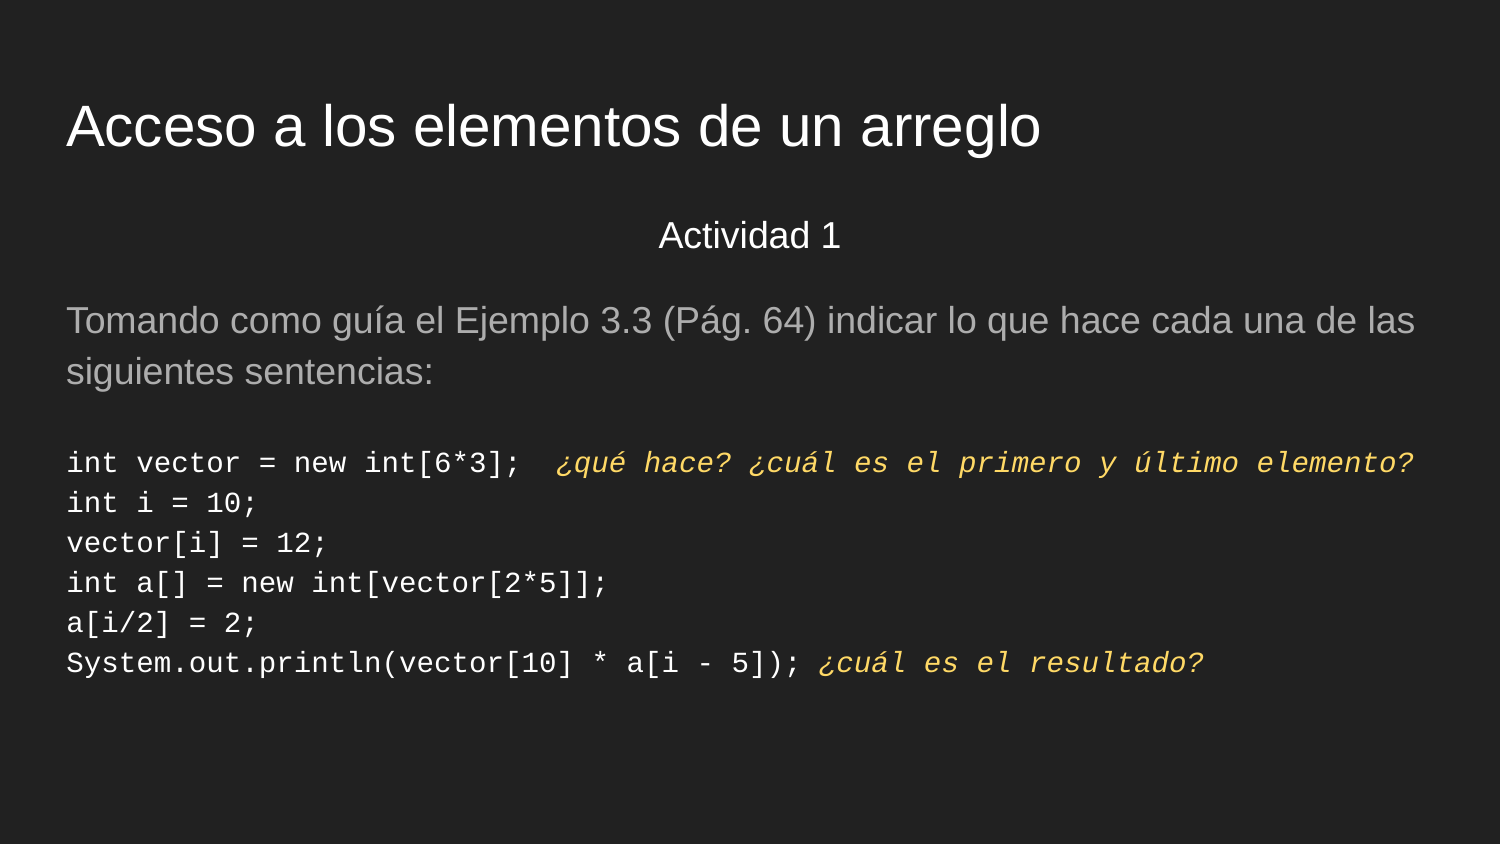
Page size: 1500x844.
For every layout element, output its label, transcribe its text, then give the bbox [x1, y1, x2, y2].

title Acceso a los elementos de un arreglo [51, 72, 1449, 167]
text_box int vector = new int[6*3]; ¿qué hace? ¿cuál es el primero y último elemento? int i = 10; vector[i] = 12; int a[] = new int[vector[2*5]]; a[i/2] = 2; System.out.println(vector[10] * a[i - 5]); ¿cuál es el resultado? [51, 422, 1450, 780]
list Actividad 1 Tomando como guía el Ejemplo 3.3 (Pág. 64) indicar lo que hace cada una de las siguientes sentencias: [51, 188, 1449, 399]
